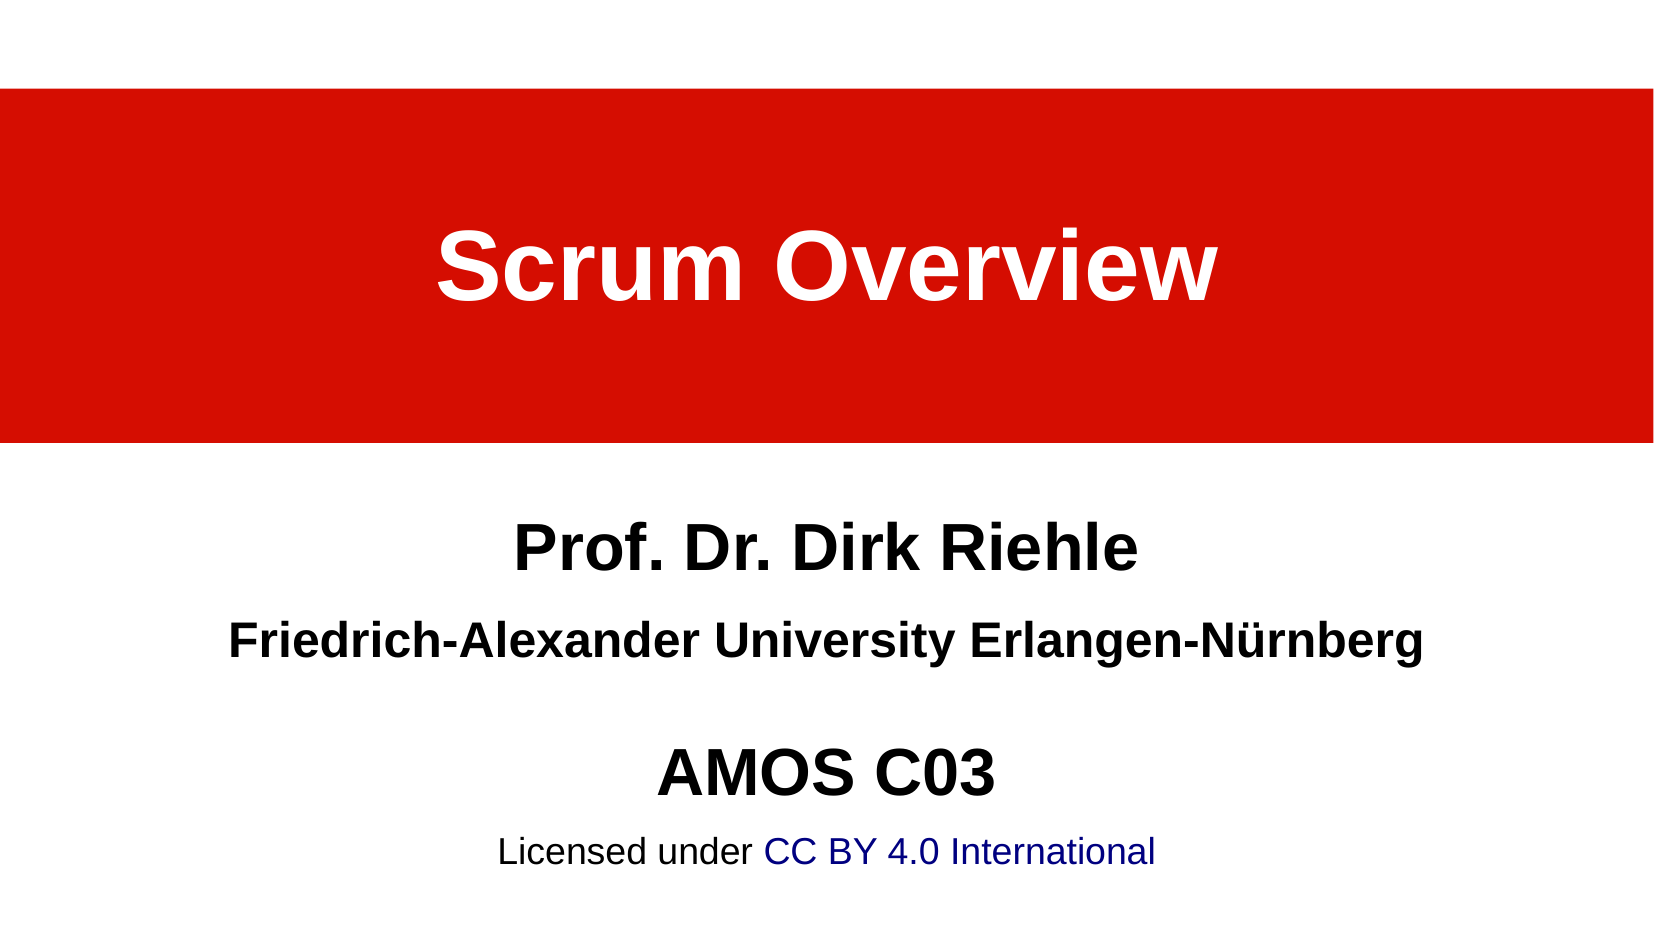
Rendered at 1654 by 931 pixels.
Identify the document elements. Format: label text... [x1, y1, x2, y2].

title Scrum Overview [0, 88, 1654, 443]
subtitle Prof. Dr. Dirk Riehle Friedrich-Alexander University Erlangen-Nürnberg AMOS C03 Licensed under CC BY 4.0 International [29, 472, 1625, 886]
